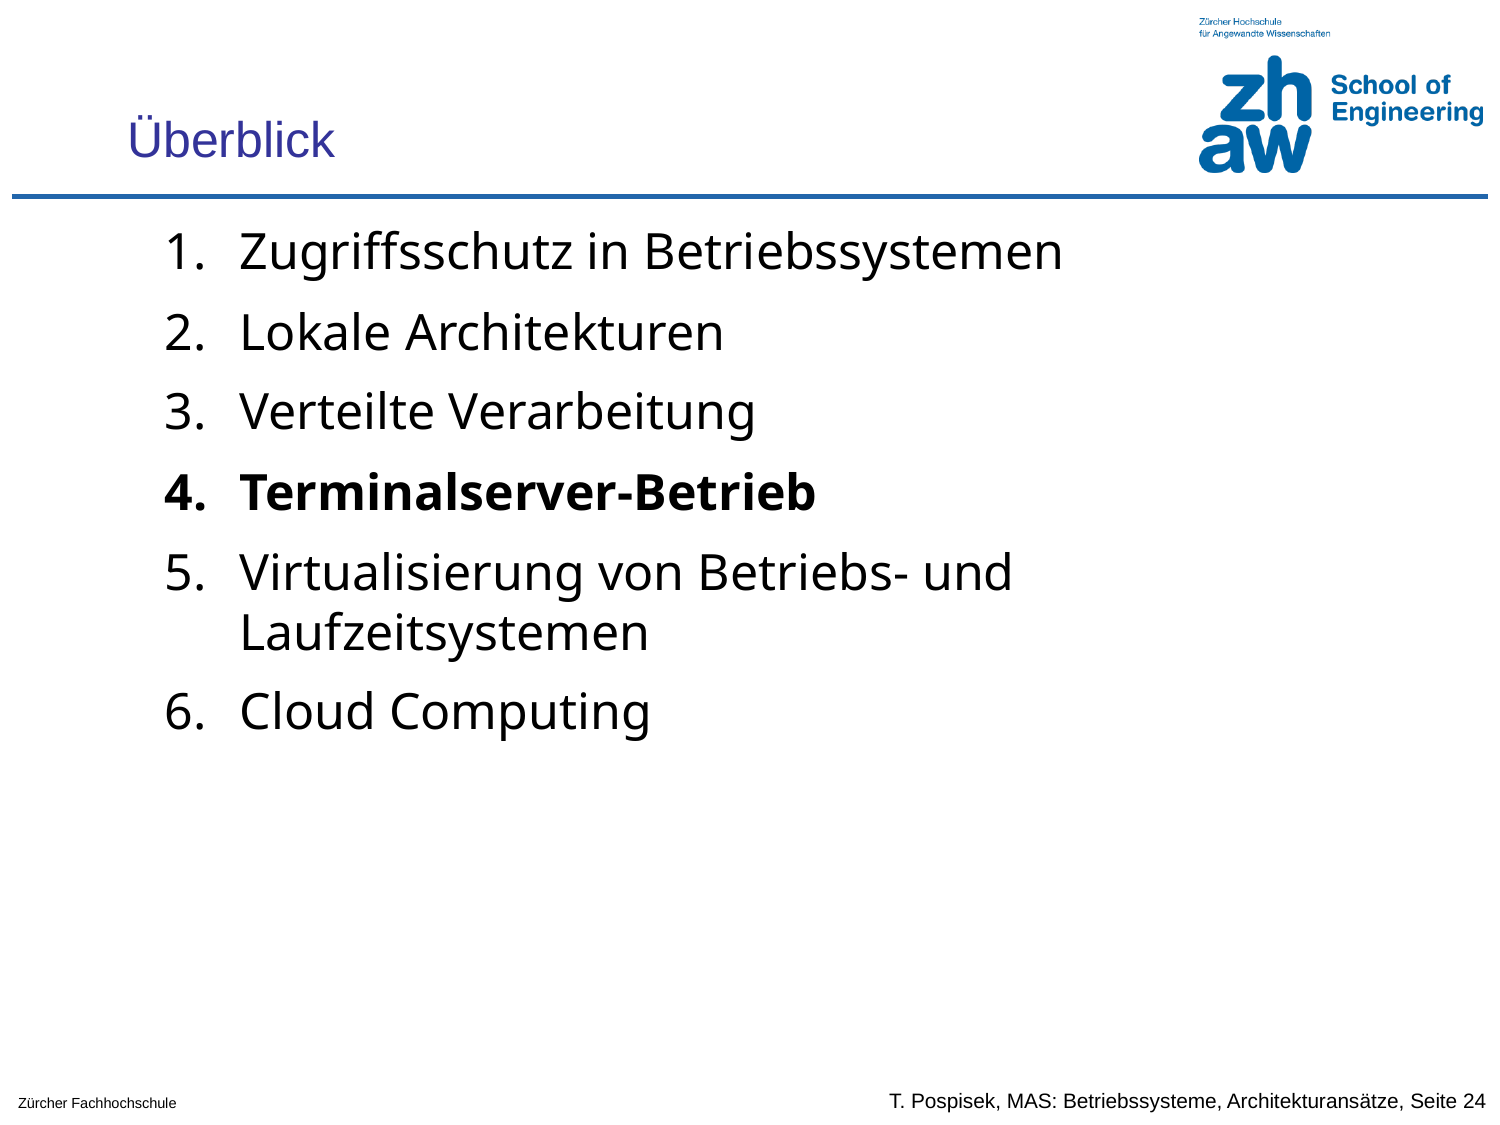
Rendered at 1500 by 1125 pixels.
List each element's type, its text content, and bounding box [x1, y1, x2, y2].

picture [1199, 18, 1483, 173]
title Überblick [112, 50, 1391, 175]
text_box Zugriffsschutz in Betriebssystemen Lokale Architekturen Verteilte Verarbeitung Terminalserver-Betrieb Virtualisierung von Betriebs- und Laufzeitsystemen Cloud Computing [150, 212, 1424, 988]
